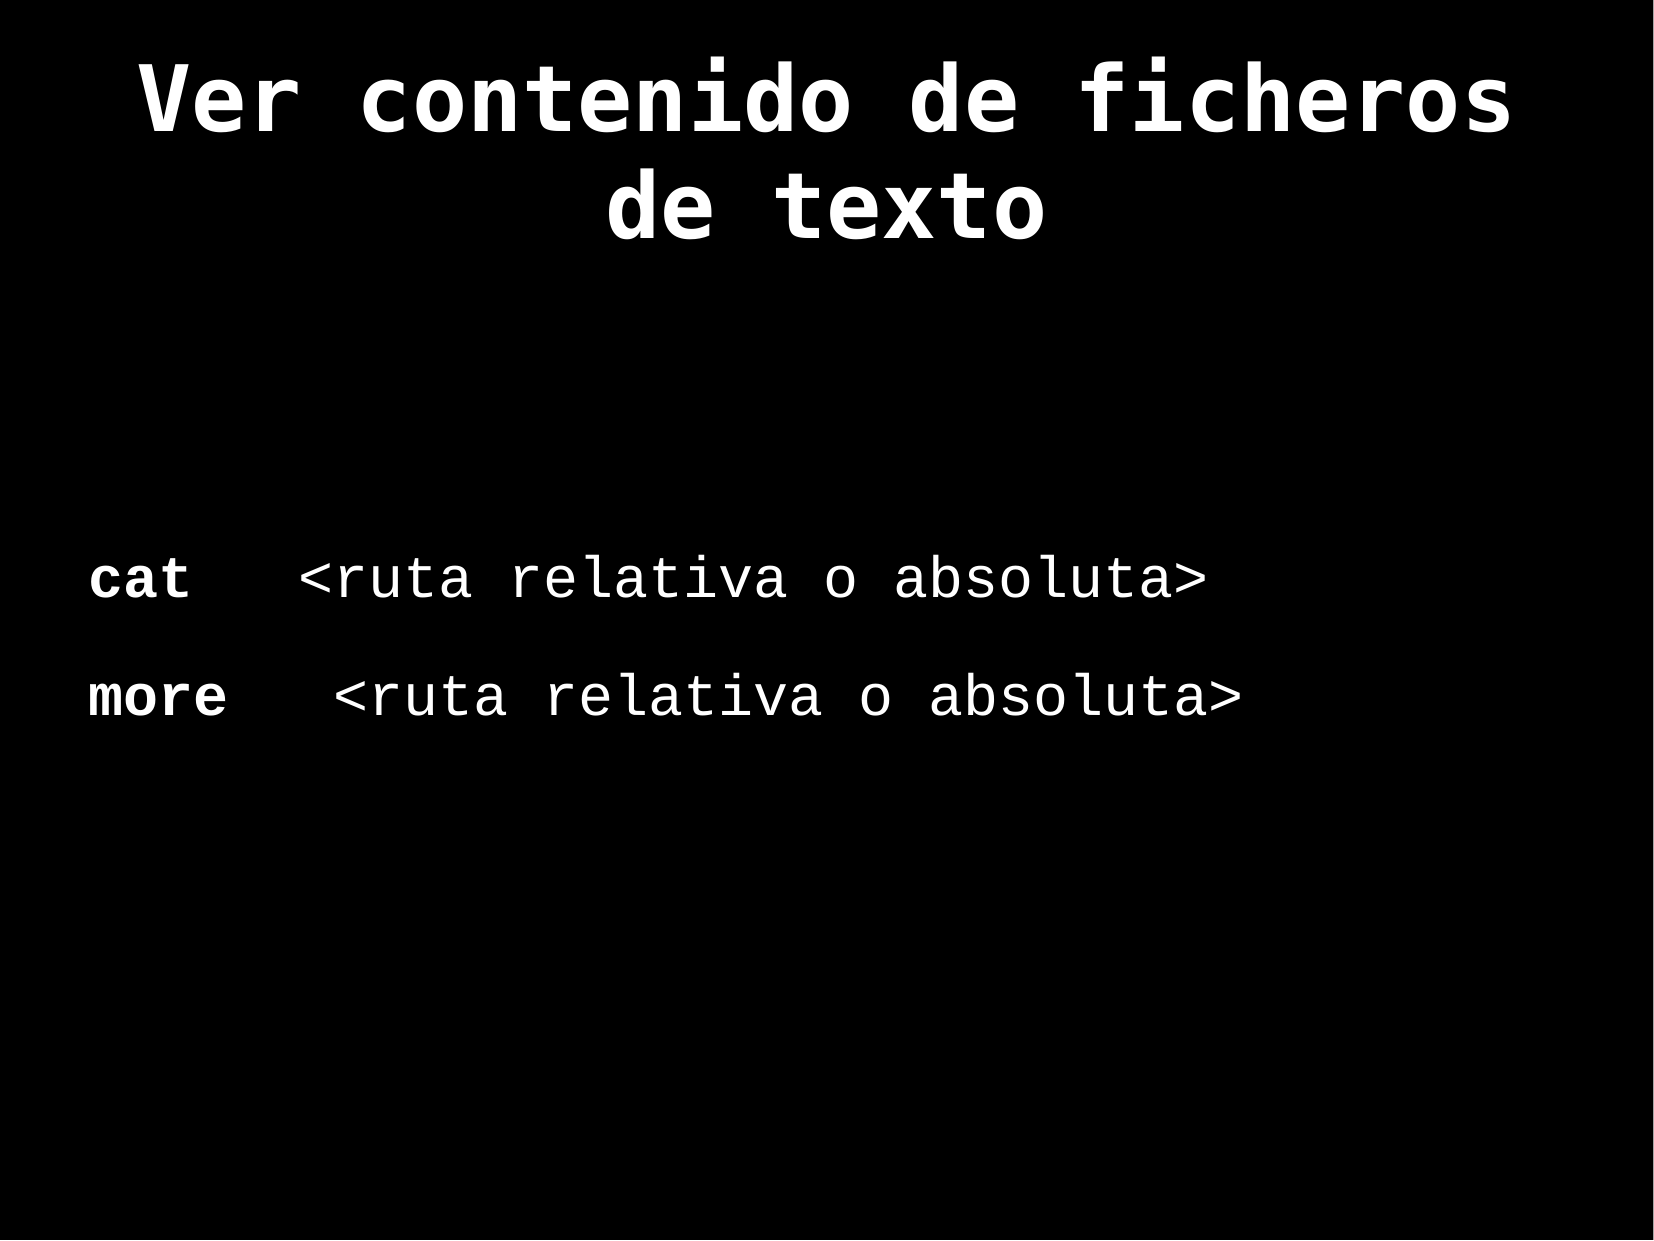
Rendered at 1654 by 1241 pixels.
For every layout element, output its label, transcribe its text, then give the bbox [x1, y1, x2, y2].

text_box cat <ruta relativa o absoluta> [73, 541, 1619, 670]
title Ver contenido de ficheros de texto [82, 45, 1571, 261]
text_box more <ruta relativa o absoluta> [74, 659, 1630, 788]
